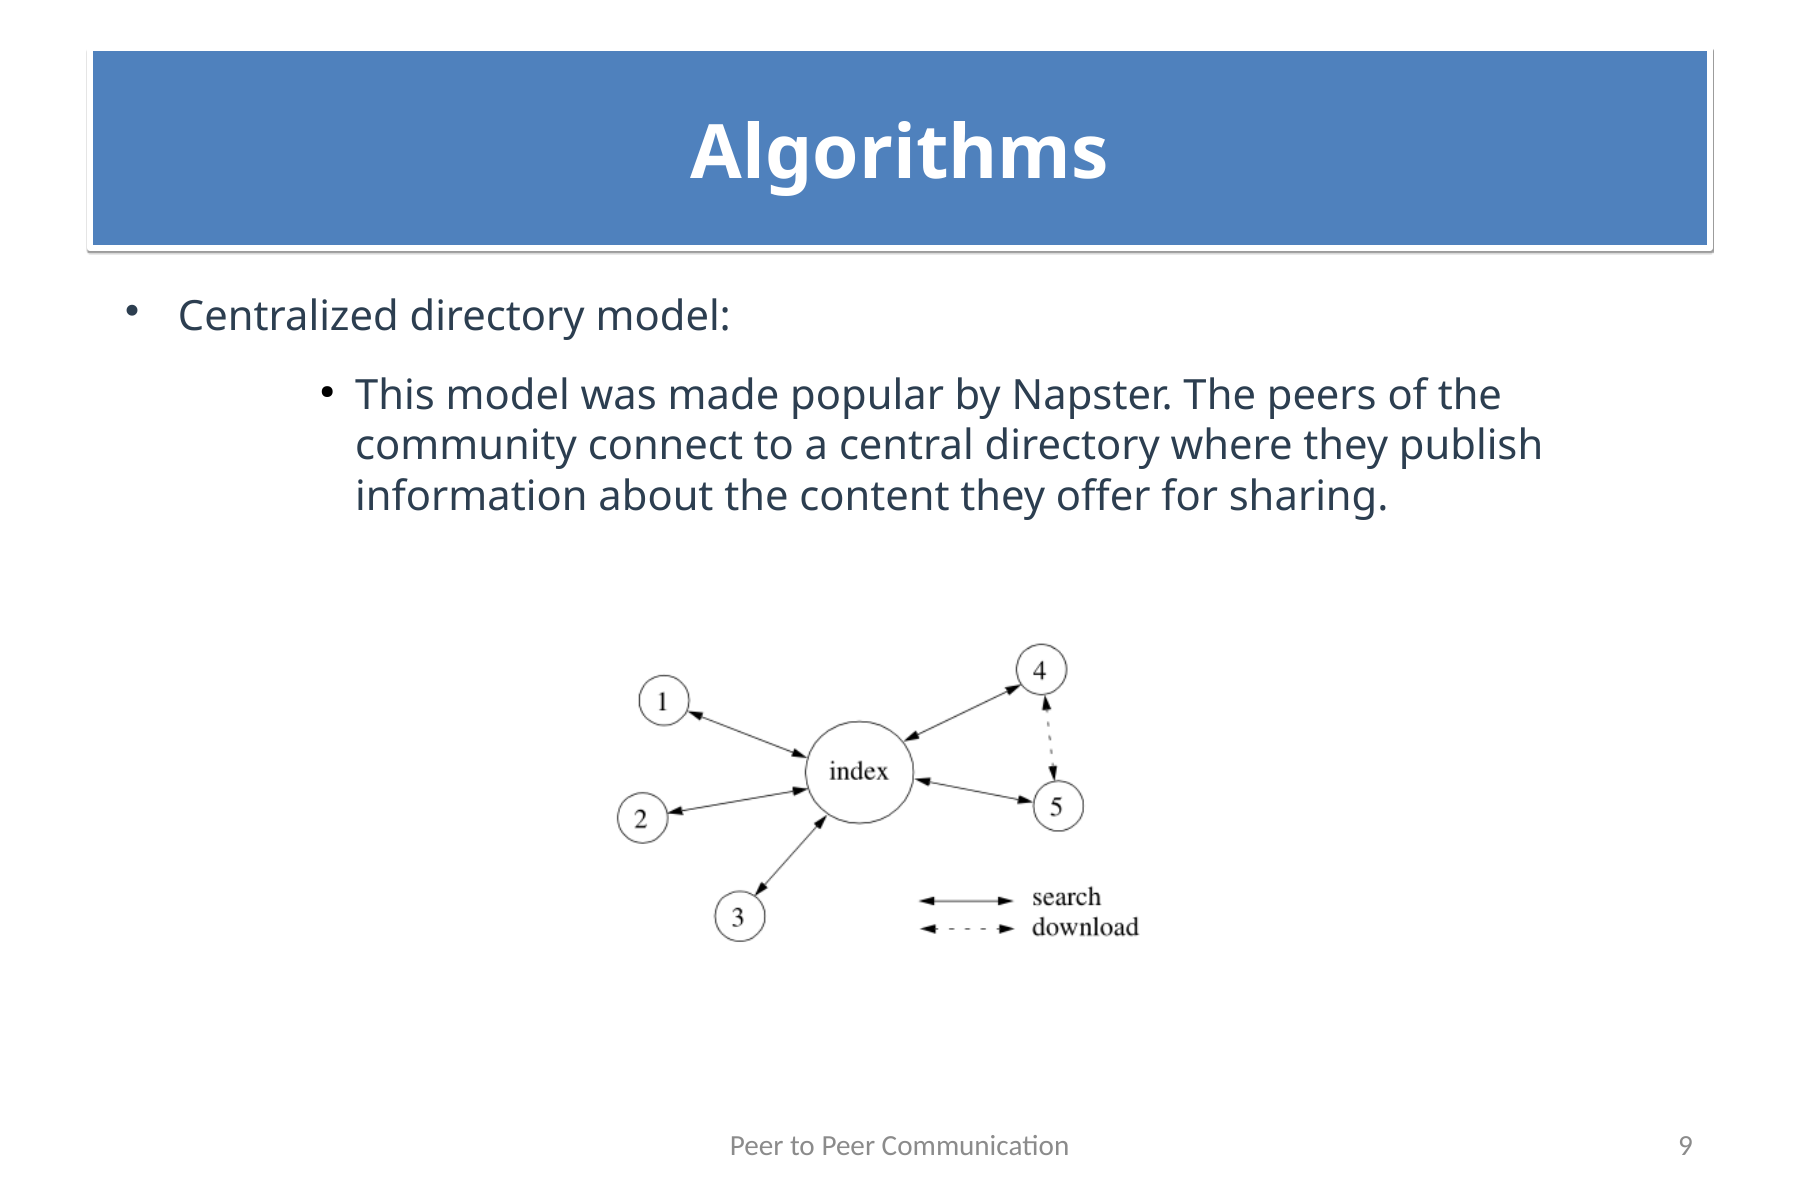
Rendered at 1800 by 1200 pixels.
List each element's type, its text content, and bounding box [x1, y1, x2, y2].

picture [575, 588, 1182, 957]
footer Peer to Peer Communication [615, 1112, 1185, 1177]
slide_number 9 [1290, 1112, 1710, 1177]
title Algorithms [90, 48, 1710, 249]
list Centralized directory model: This model was made popular by Napster. The peers of the community connect to a central directory where they publish information about the content they offer for sharing. [90, 279, 1710, 1072]
